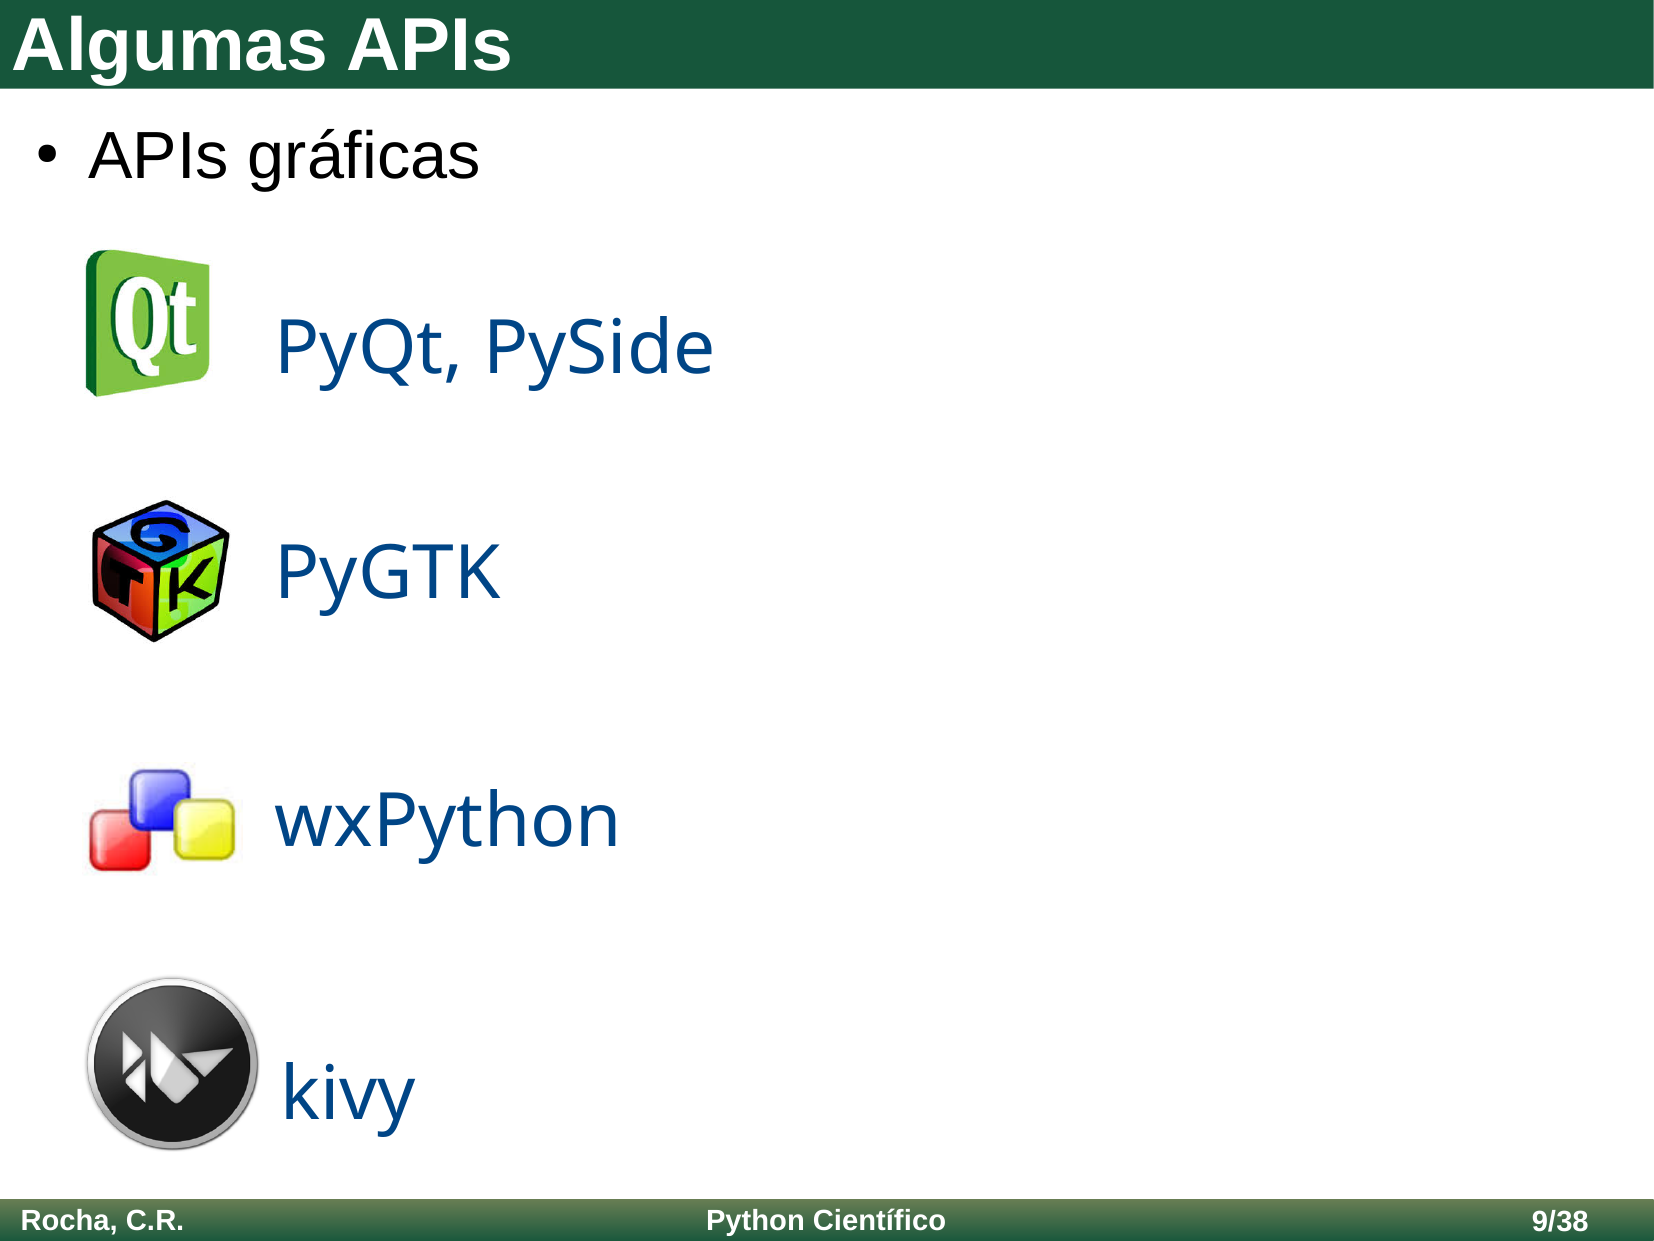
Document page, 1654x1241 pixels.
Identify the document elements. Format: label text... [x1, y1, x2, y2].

text_box PyGTK [259, 510, 821, 631]
list APIs gráficas [17, 118, 1625, 1152]
picture [88, 496, 231, 644]
title Algumas APIs [11, 0, 1625, 89]
text_box kivy [265, 1031, 827, 1152]
picture [66, 242, 231, 406]
picture [82, 974, 260, 1152]
text_box wxPython [259, 758, 821, 879]
text_box PyQt, PySide [259, 286, 821, 406]
picture [82, 762, 243, 879]
